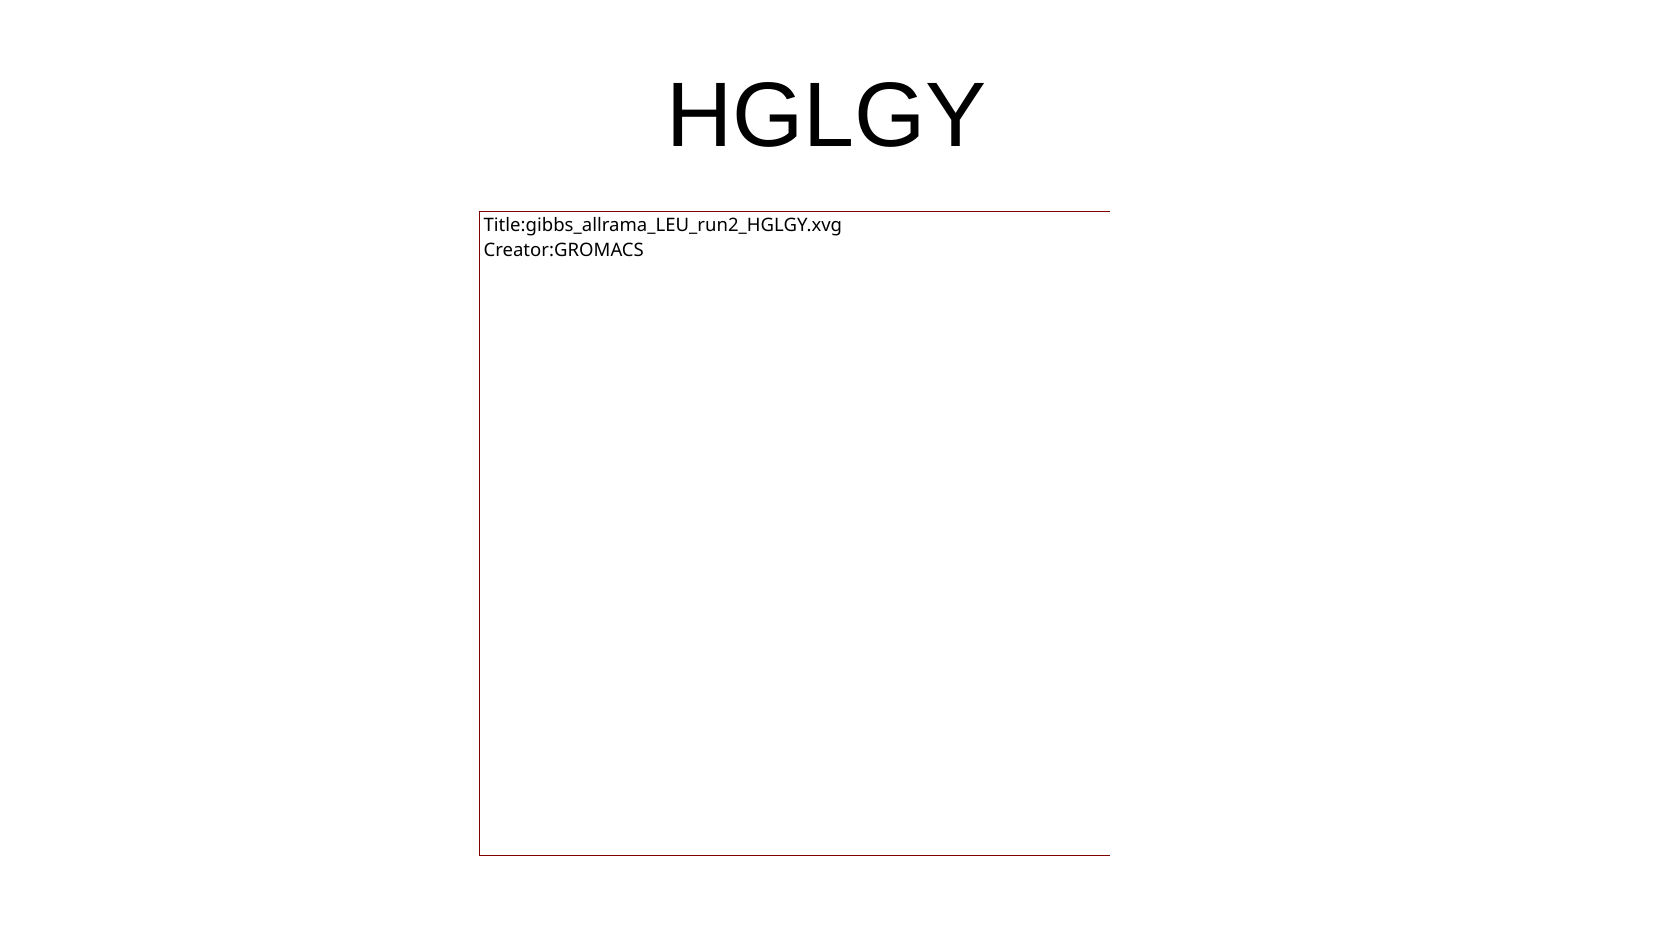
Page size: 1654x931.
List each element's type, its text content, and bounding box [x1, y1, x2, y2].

picture [477, 210, 1111, 856]
title HGLGY [82, 37, 1571, 193]
